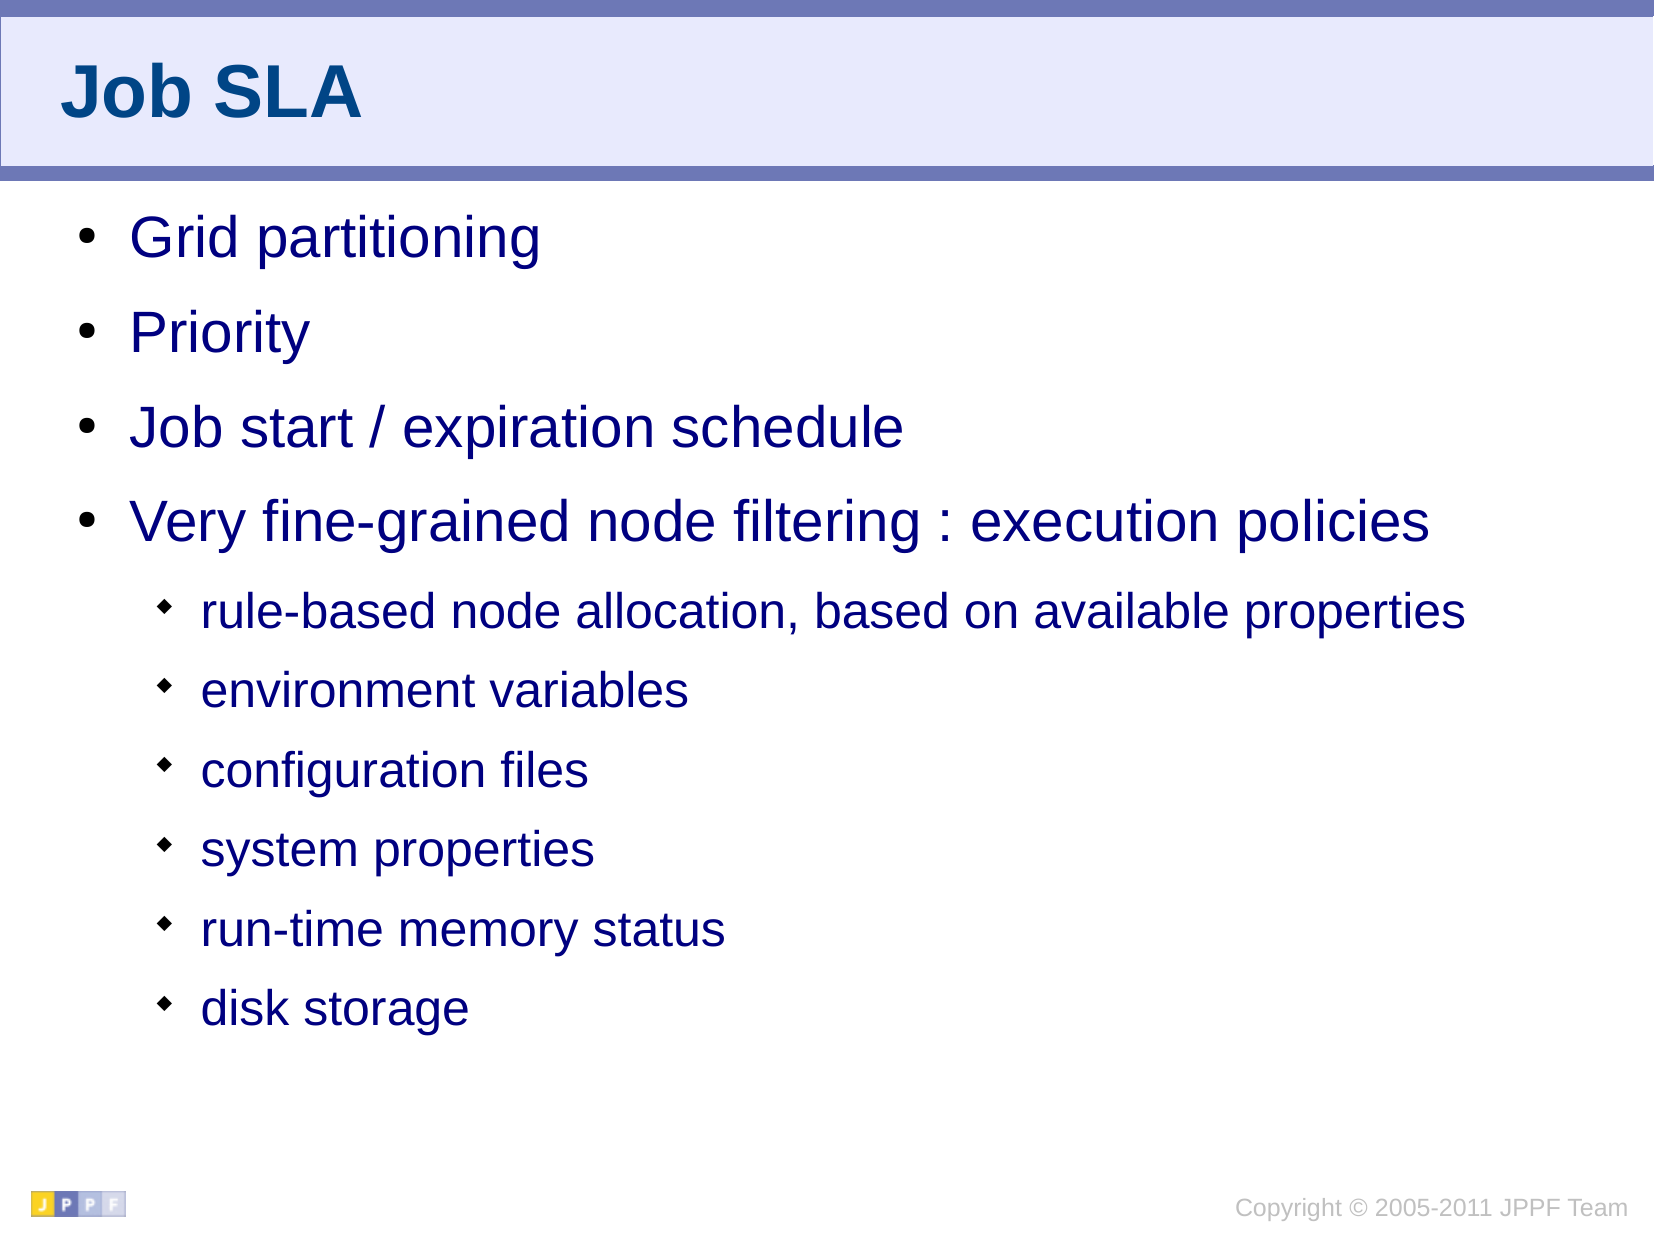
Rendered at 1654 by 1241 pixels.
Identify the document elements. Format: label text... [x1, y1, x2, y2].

picture [0, 181, 1654, 1241]
list Grid partitioning Priority Job start / expiration schedule Very fine-grained node filtering : execution policies rule-based node allocation, based on available properties environment variables configuration files system properties run-time memory status disk storage [58, 205, 1589, 1125]
title Job SLA [0, 16, 1653, 167]
